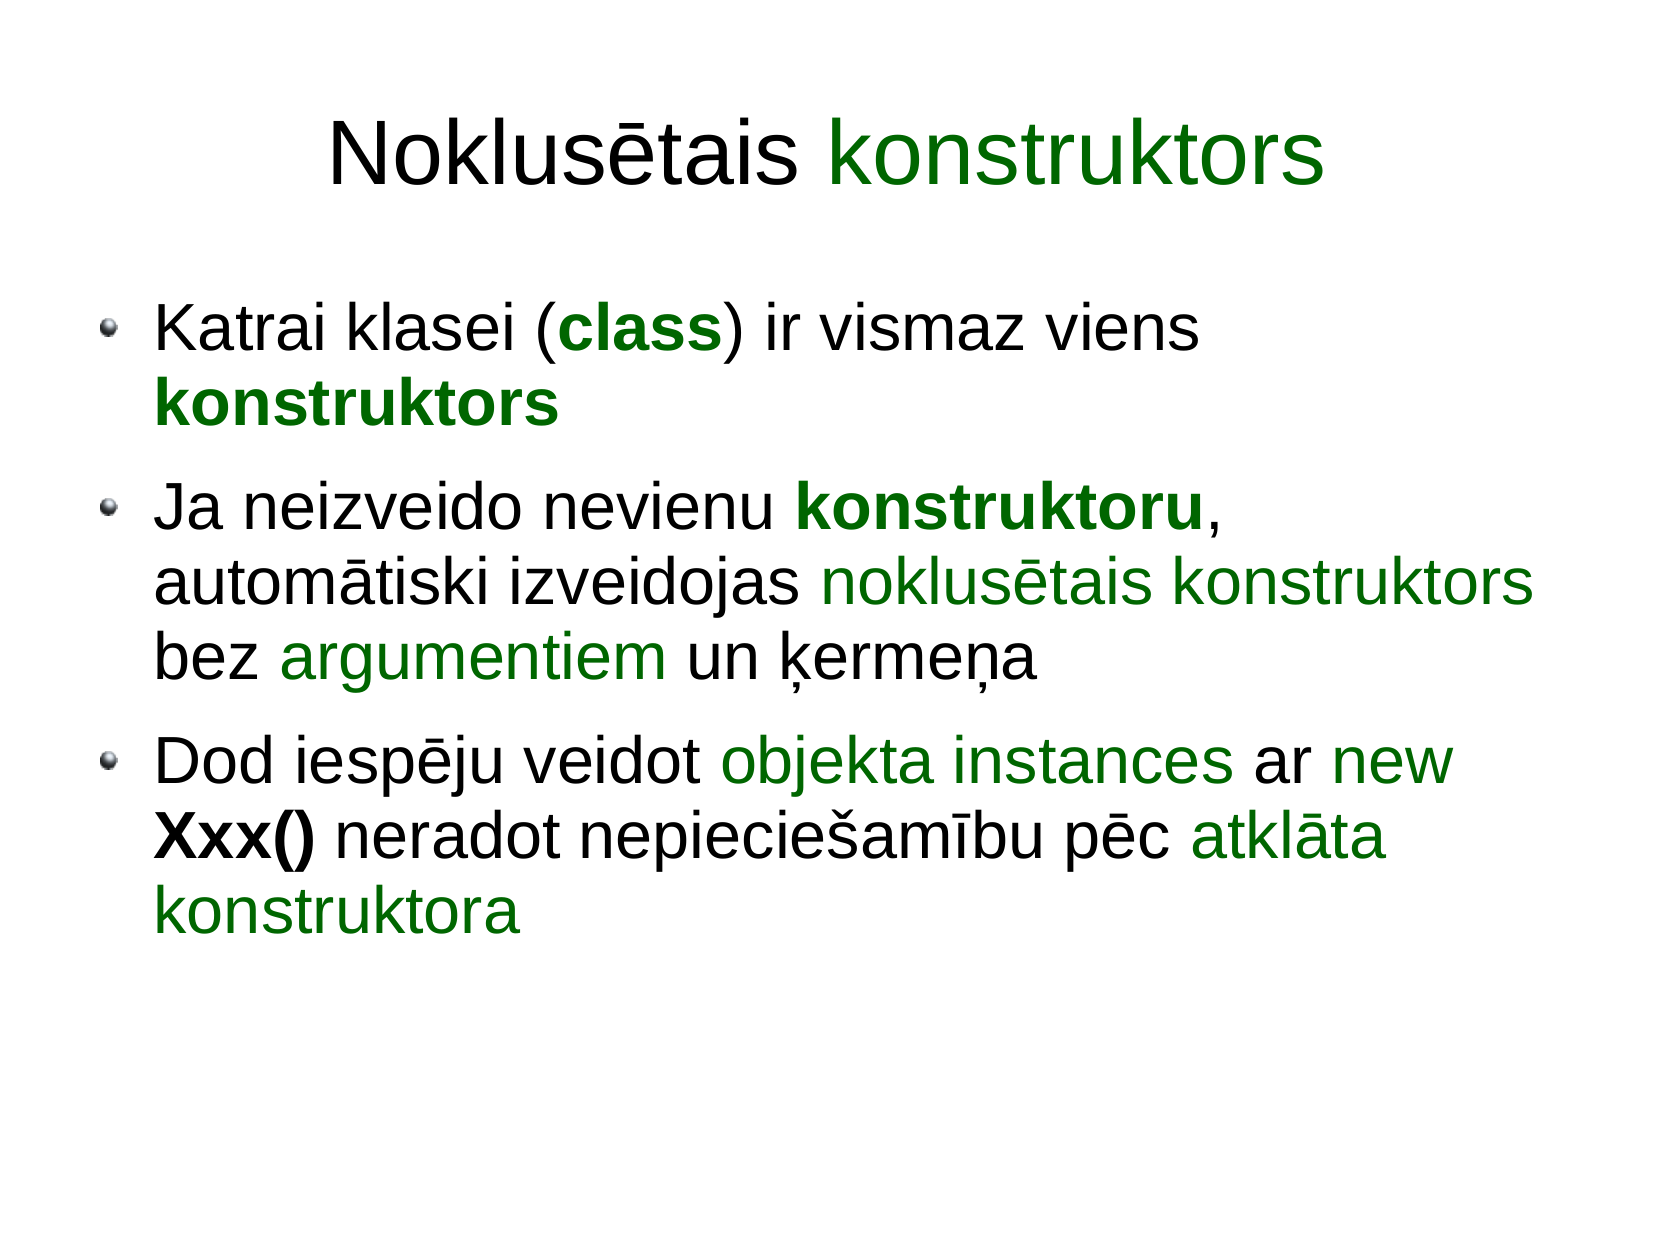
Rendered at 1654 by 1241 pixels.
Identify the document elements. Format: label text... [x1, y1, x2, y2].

title Noklusētais konstruktors [82, 49, 1571, 257]
list Katrai klasei (class) ir vismaz viens konstruktors Ja neizveido nevienu konstruktoru, automātiski izveidojas noklusētais konstruktors bez argumentiem un ķermeņa Dod iespēju veidot objekta instances ar new Xxx() neradot nepieciešamību pēc atklāta konstruktora [82, 290, 1538, 1010]
